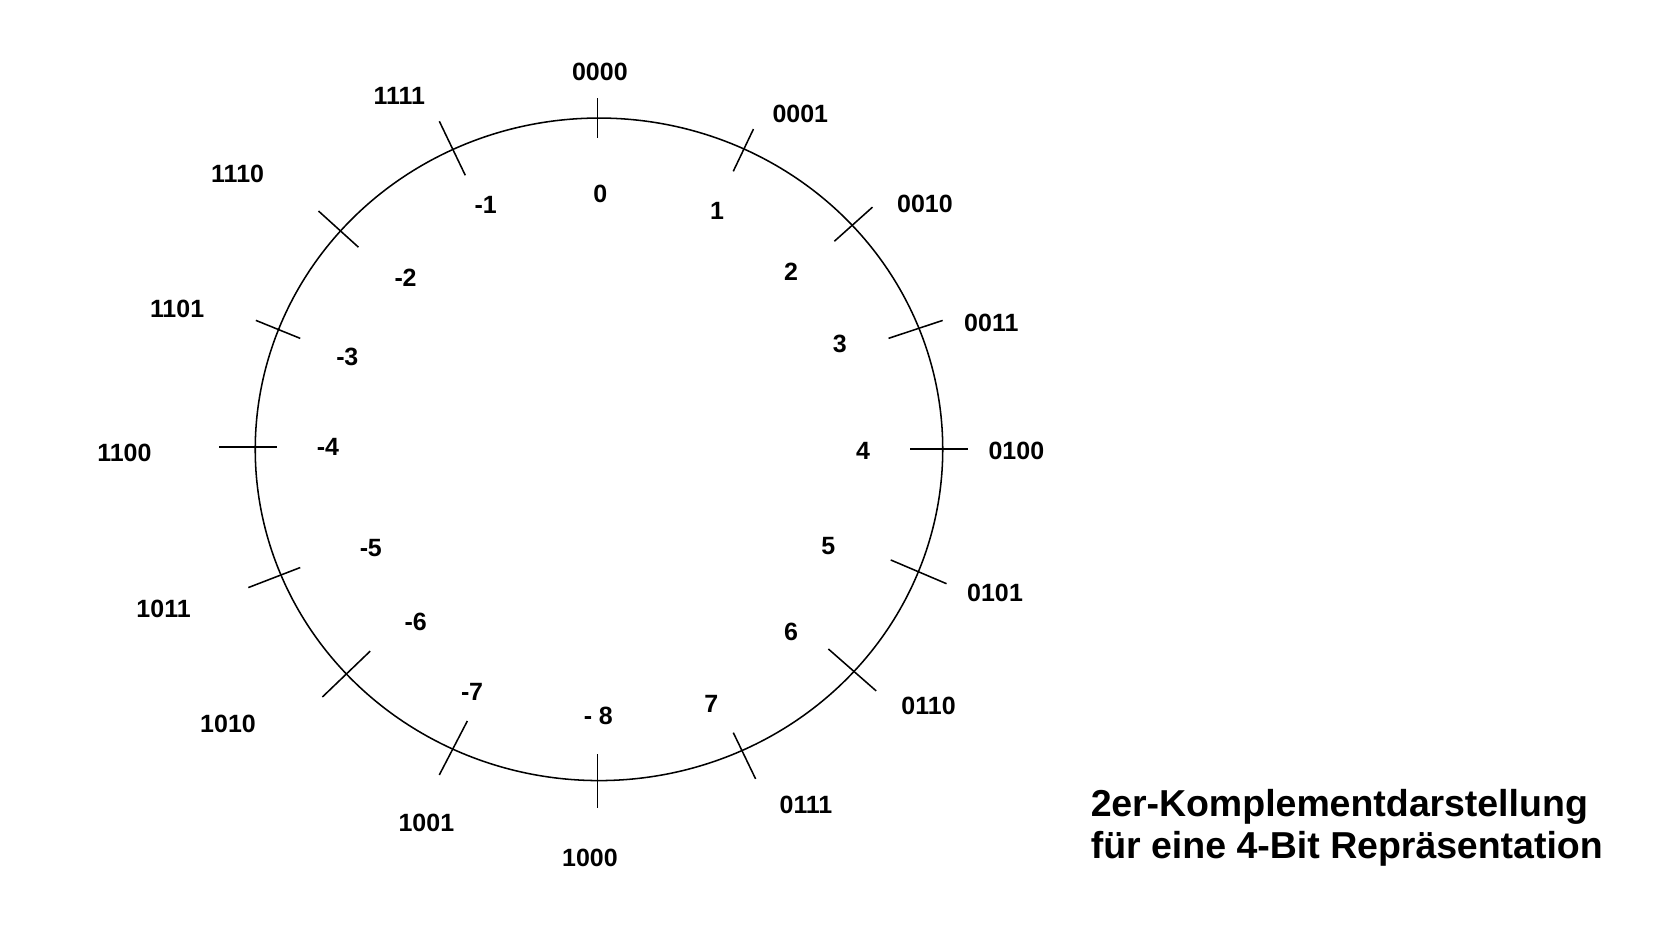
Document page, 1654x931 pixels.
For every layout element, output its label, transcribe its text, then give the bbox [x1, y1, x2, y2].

text_box 0 [578, 169, 623, 216]
text_box 0111 [764, 781, 848, 827]
text_box 2er-Komplementdarstellung für eine 4-Bit Repräsentation [1075, 775, 1619, 875]
text_box 3 [818, 319, 862, 366]
text_box -1 [459, 181, 512, 227]
text_box 0101 [952, 568, 1038, 615]
text_box -4 [302, 422, 354, 469]
text_box 4 [841, 426, 886, 473]
text_box 1101 [135, 284, 220, 330]
text_box 0001 [757, 89, 844, 136]
text_box 5 [806, 522, 851, 568]
text_box 1 [695, 187, 740, 233]
text_box -2 [379, 253, 432, 299]
text_box 2 [769, 247, 814, 293]
text_box 1000 [547, 833, 634, 880]
text_box 1001 [383, 798, 470, 845]
text_box -3 [321, 333, 374, 379]
text_box 0011 [949, 298, 1034, 344]
text_box 1011 [121, 584, 206, 630]
text_box 0000 [557, 47, 643, 93]
text_box 7 [689, 679, 734, 726]
text_box -7 [446, 668, 499, 714]
text_box -6 [389, 597, 442, 644]
text_box 6 [769, 607, 814, 654]
text_box 1010 [185, 699, 272, 745]
text_box - 8 [568, 691, 628, 737]
text_box 0010 [882, 179, 968, 225]
text_box 1111 [358, 72, 440, 118]
text_box 1110 [196, 150, 280, 196]
text_box 0100 [973, 426, 1060, 473]
text_box -5 [345, 524, 397, 570]
text_box 0110 [886, 681, 971, 728]
text_box 1100 [82, 428, 167, 475]
